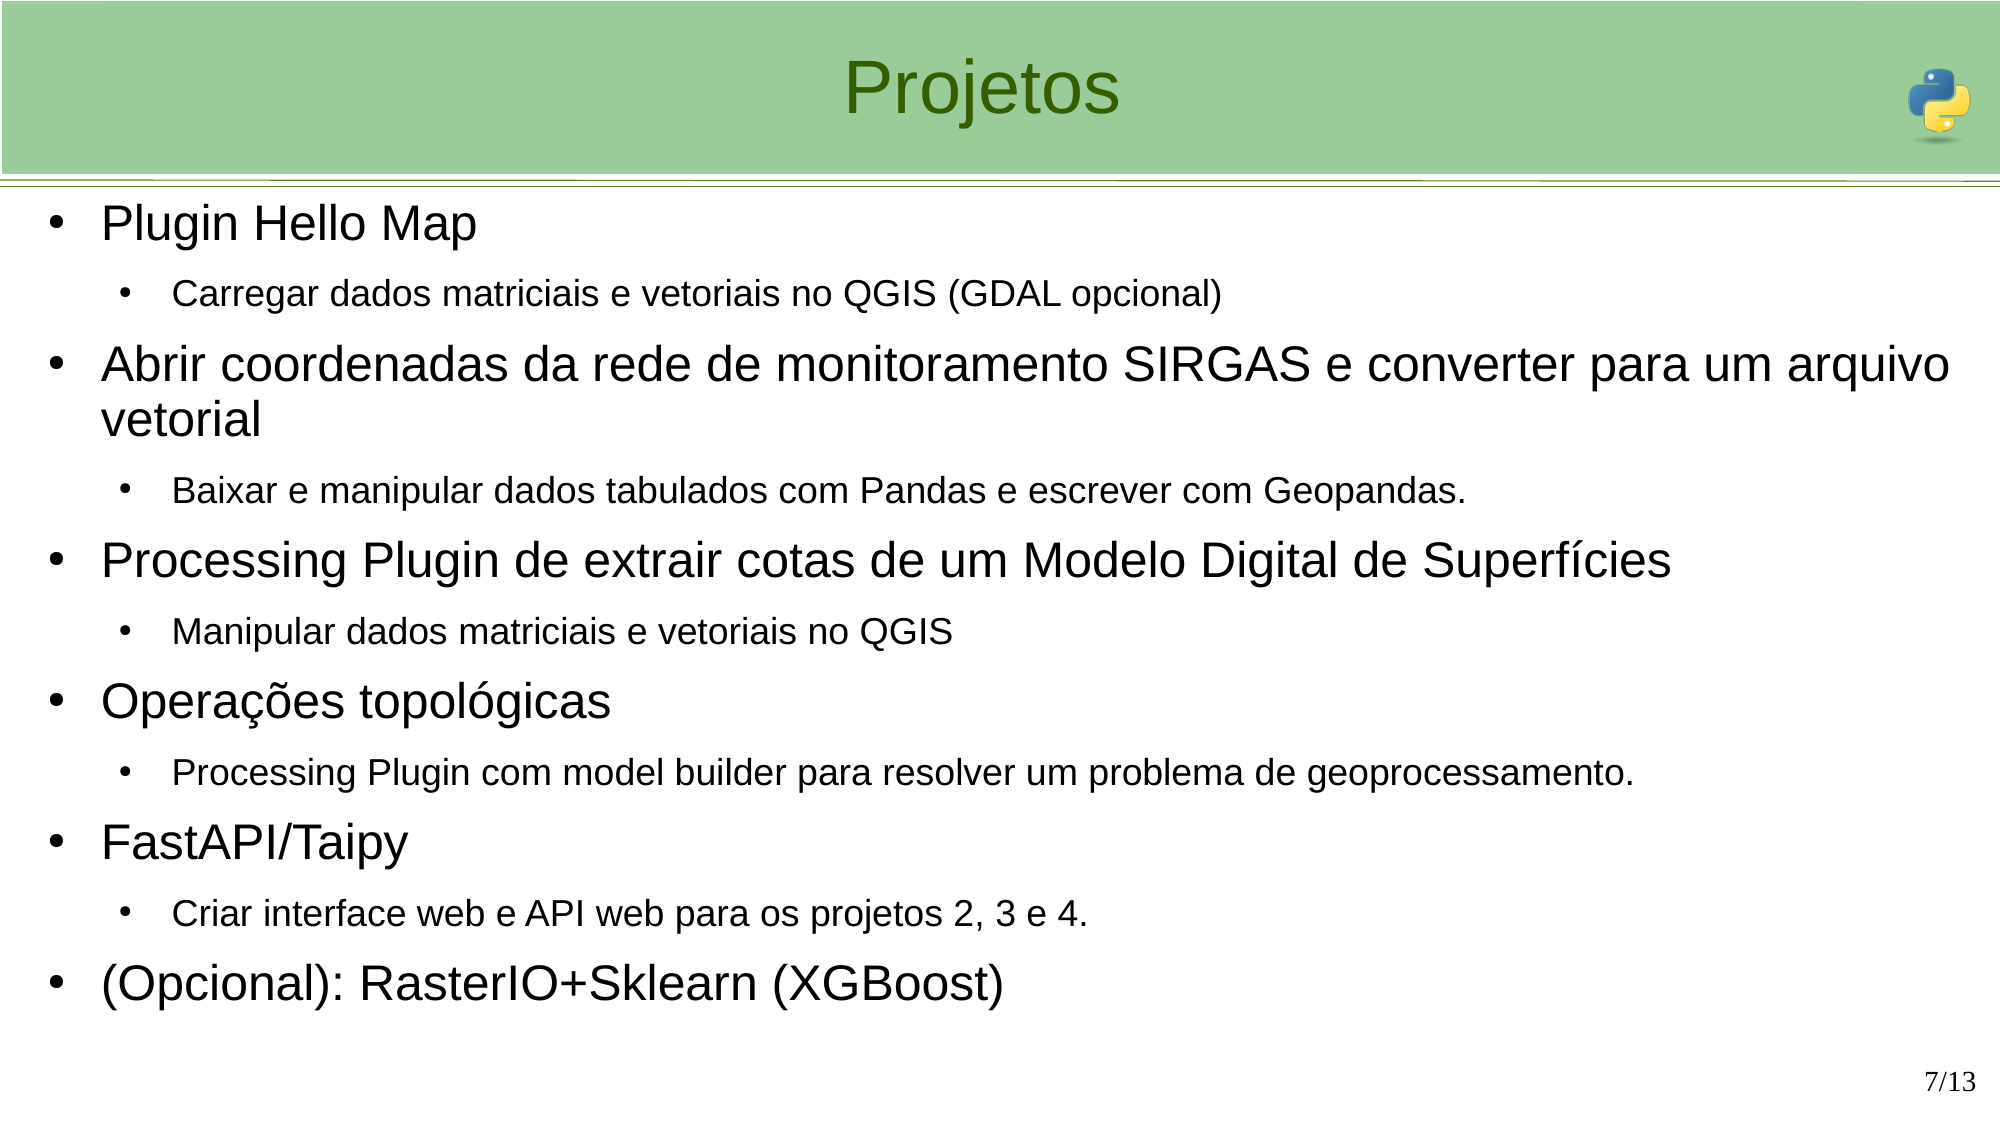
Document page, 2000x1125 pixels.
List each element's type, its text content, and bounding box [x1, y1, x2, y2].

title Projetos [105, 0, 1861, 174]
picture [1901, 59, 1979, 148]
list Plugin Hello Map Carregar dados matriciais e vetoriais no QGIS (GDAL opcional) Abrir coordenadas da rede de monitoramento SIRGAS e converter para um arquivo vetorial Baixar e manipular dados tabulados com Pandas e escrever com Geopandas. Processing Plugin de extrair cotas de um Modelo Digital de Superfícies Manipular dados matriciais e vetoriais no QGIS Operações topológicas Processing Plugin com model builder para resolver um problema de geoprocessamento. FastAPI/Taipy Criar interface web e API web para os projetos 2, 3 e 4. (Opcional): RasterIO+Sklearn (XGBoost) [30, 195, 1966, 1012]
